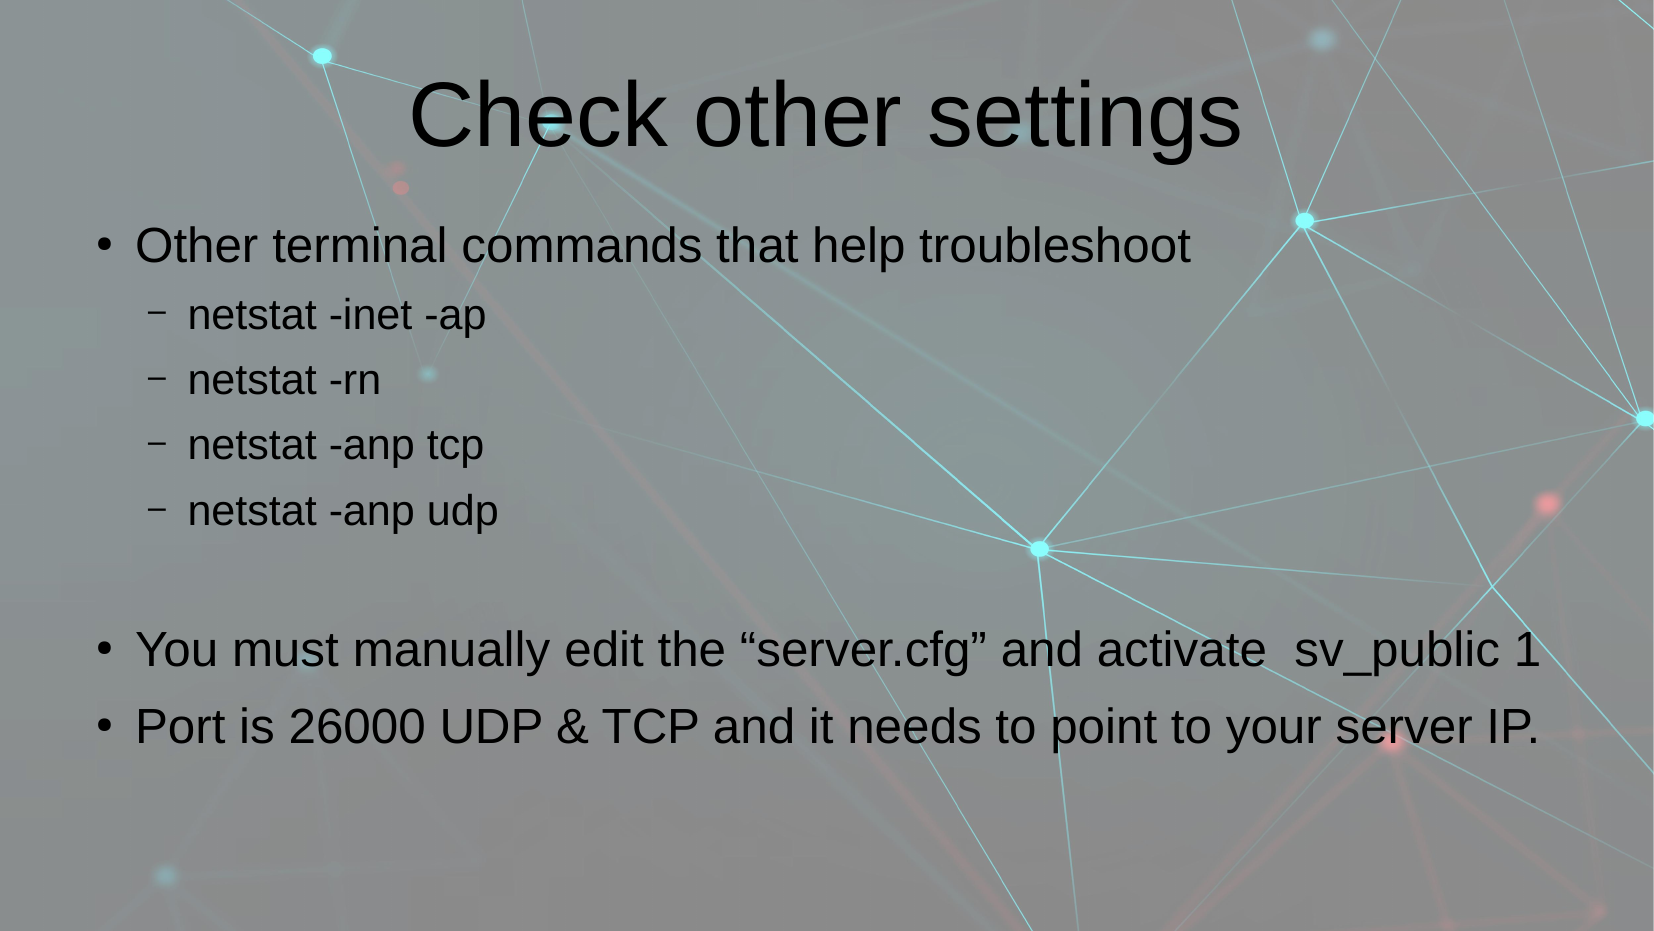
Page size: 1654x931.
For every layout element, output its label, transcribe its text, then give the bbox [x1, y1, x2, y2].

title Check other settings [82, 37, 1571, 193]
picture [0, 0, 1654, 931]
list Other terminal commands that help troubleshoot netstat -inet -ap netstat -rn netstat -anp tcp netstat -anp udp You must manually edit the “server.cfg” and activate sv_public 1 Port is 26000 UDP & TCP and it needs to point to your server IP. [82, 217, 1571, 758]
